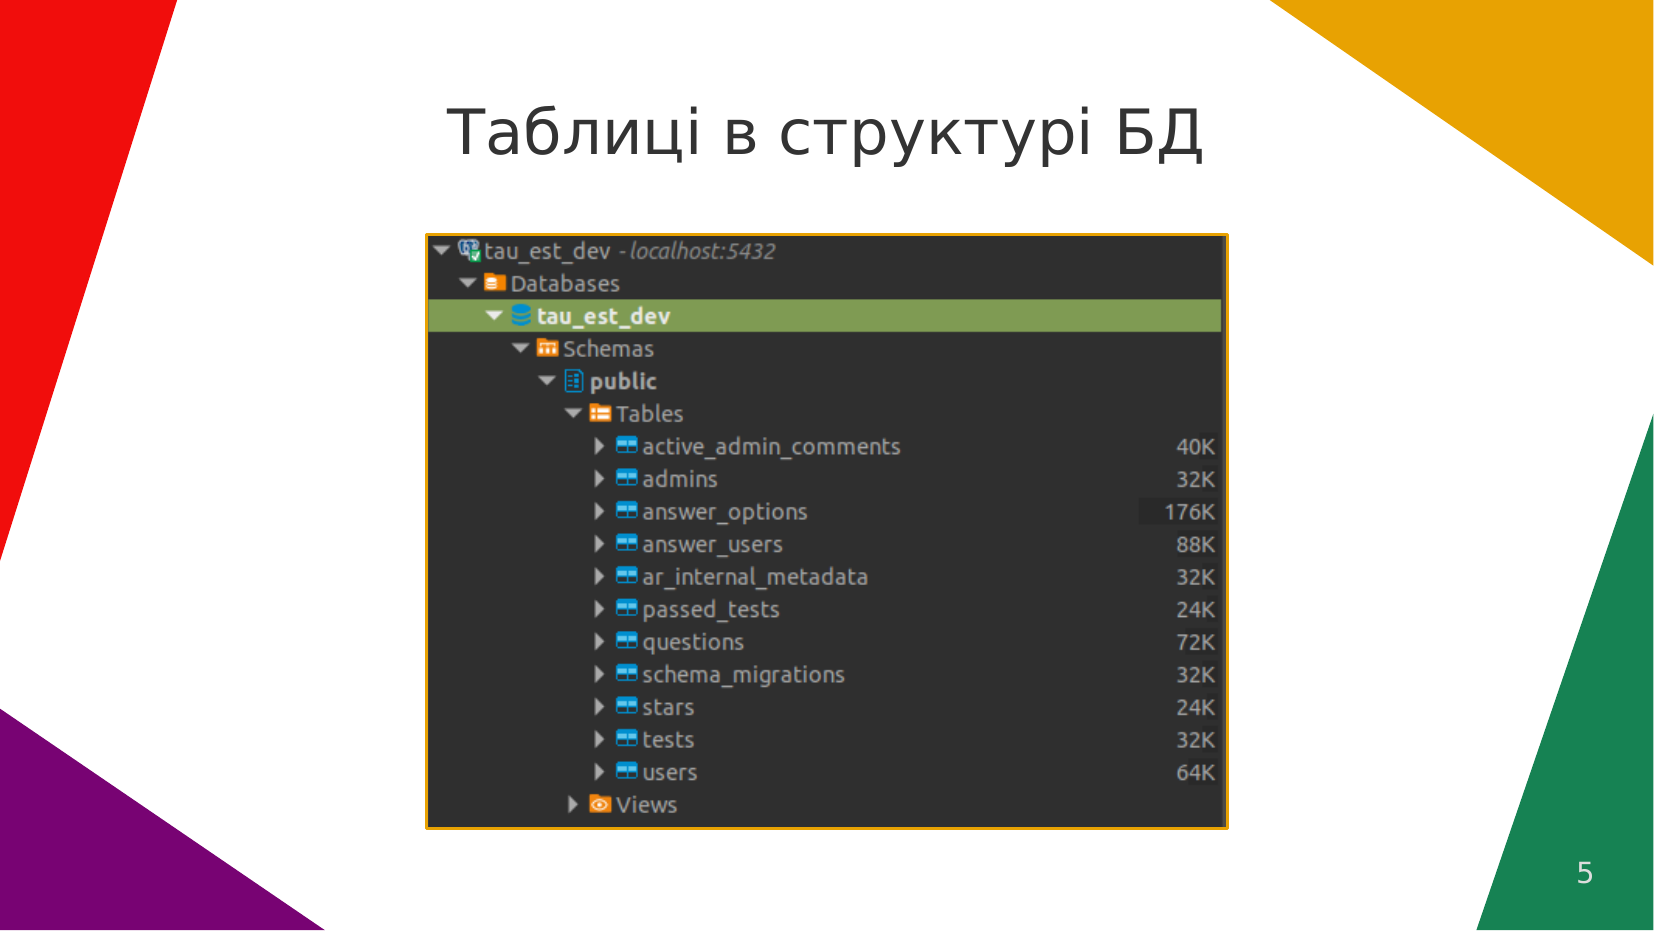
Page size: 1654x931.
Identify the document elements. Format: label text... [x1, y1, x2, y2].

title Таблиці в структурі БД [118, 59, 1536, 207]
picture [427, 236, 1226, 827]
